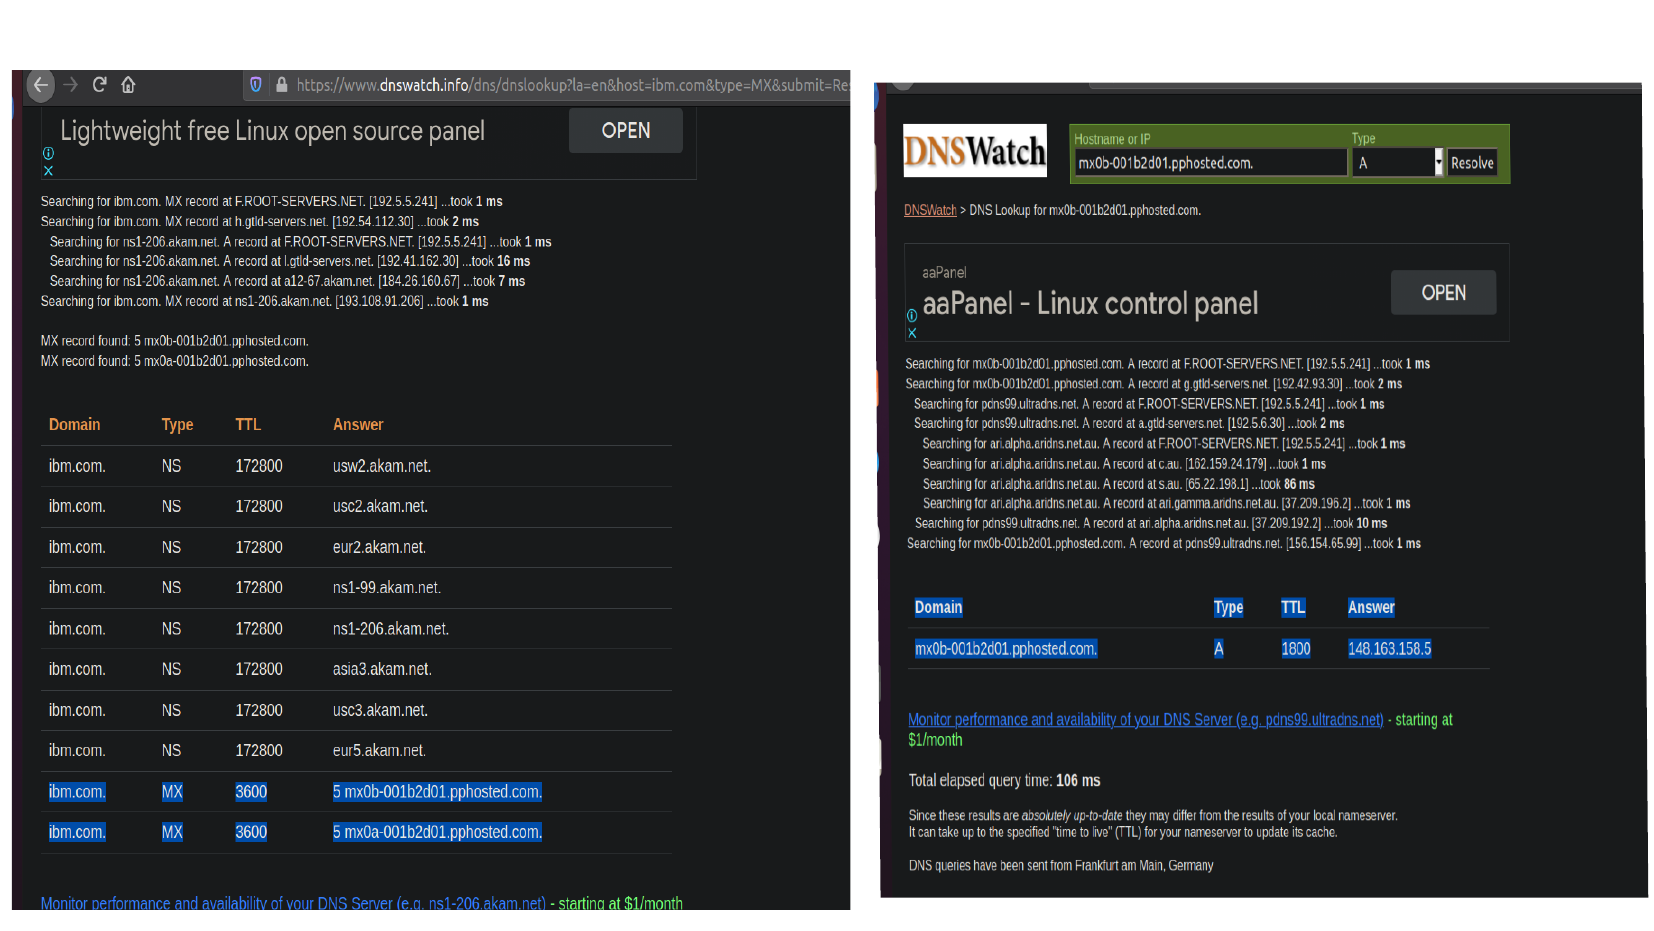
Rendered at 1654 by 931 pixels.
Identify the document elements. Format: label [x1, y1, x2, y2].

picture [11, 70, 851, 910]
picture [874, 82, 1649, 898]
